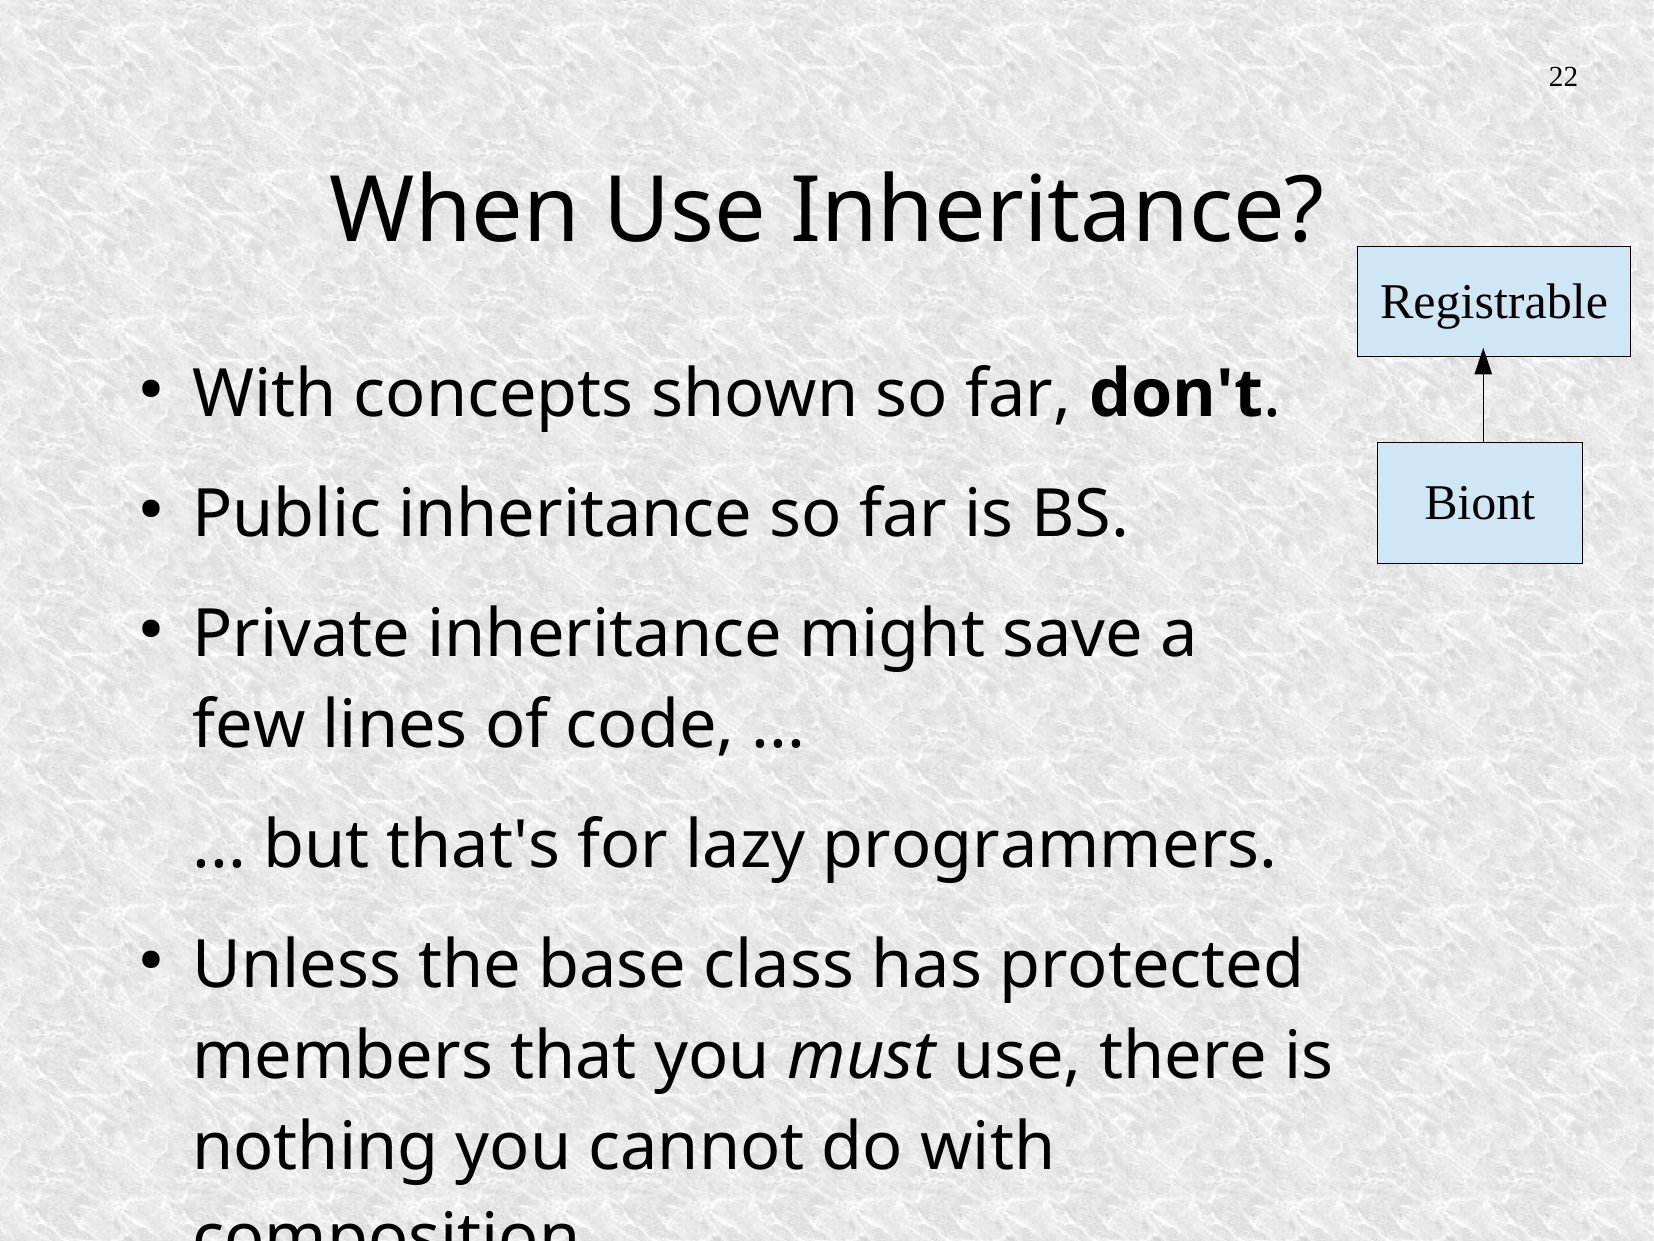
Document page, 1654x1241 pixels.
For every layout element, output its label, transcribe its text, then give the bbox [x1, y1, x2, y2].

title When Use Inheritance? [121, 102, 1534, 310]
picture [378, 1229, 399, 1241]
picture [339, 1229, 358, 1241]
picture [551, 1229, 569, 1241]
picture [508, 1229, 529, 1241]
list With concepts shown so far, don't. Public inheritance so far is BS. Private inheritance might save a few lines of code, ... ... but that's for lazy programmers. Unless the base class has protected members that you must use, there is nothing you cannot do with composition. [121, 344, 1435, 1163]
text_box Registrable [1357, 246, 1631, 357]
picture [0, 0, 1654, 1241]
text_box Biont [1377, 442, 1583, 564]
picture [298, 1229, 315, 1241]
picture [276, 1229, 292, 1241]
picture [234, 1229, 255, 1241]
